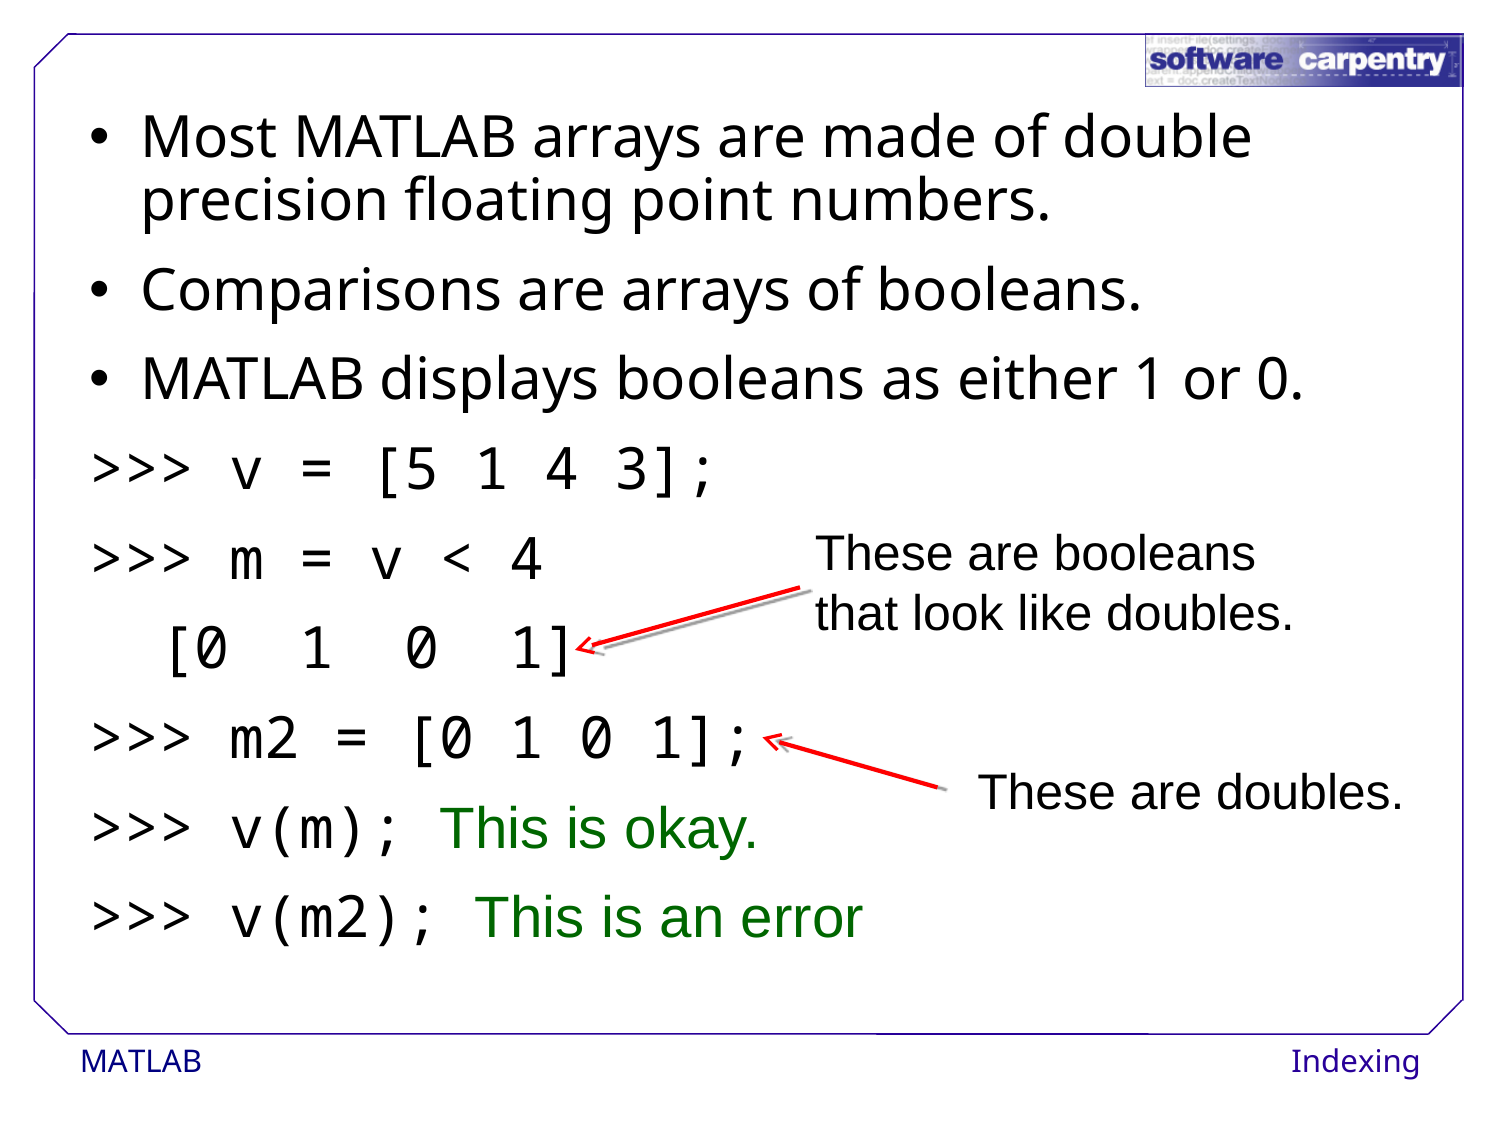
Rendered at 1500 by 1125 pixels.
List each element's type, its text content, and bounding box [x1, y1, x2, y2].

text_box These are doubles. [962, 751, 1500, 828]
picture [1145, 33, 1464, 87]
text_box These are booleans that look like doubles. [799, 512, 1338, 648]
list Most MATLAB arrays are made of double precision floating point numbers. Comparisons are arrays of booleans. MATLAB displays booleans as either 1 or 0. >>> v = [5 1 4 3]; >>> m = v < 4 [0 1 0 1] >>> m2 = [0 1 0 1]; >>> v(m); This is okay. >>> v(m2); This is an error [75, 99, 1426, 1125]
